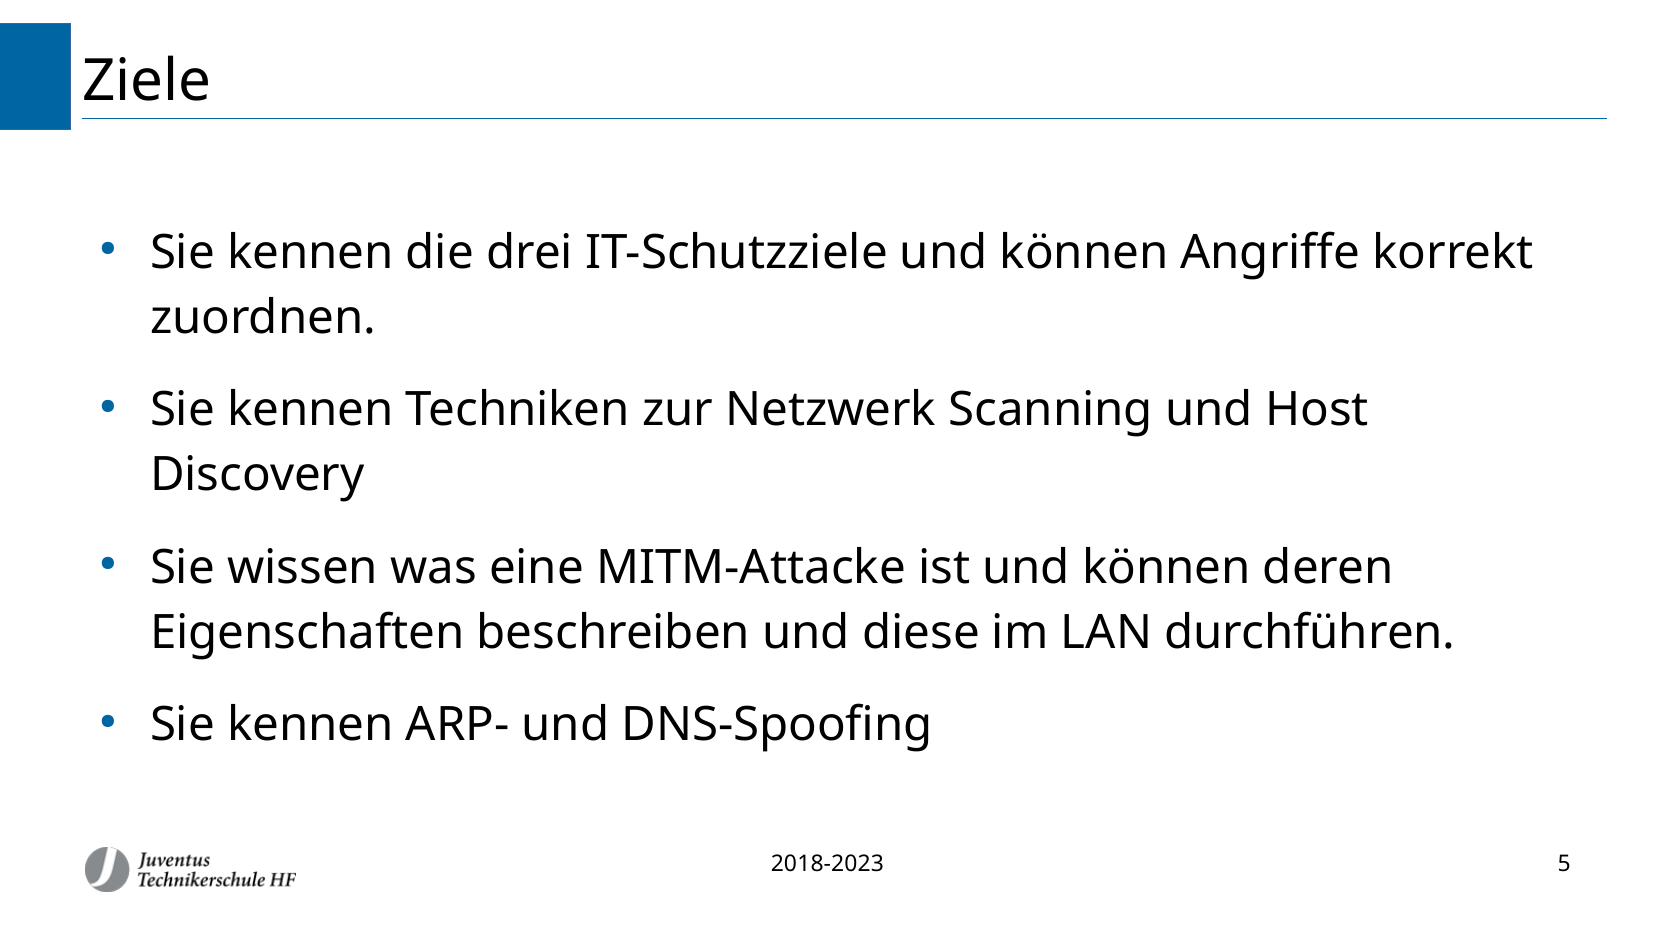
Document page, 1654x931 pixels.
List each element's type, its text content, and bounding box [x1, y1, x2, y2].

list Sie kennen die drei IT-Schutzziele und können Angriffe korrekt zuordnen. Sie kennen Techniken zur Netzwerk Scanning und Host Discovery Sie wissen was eine MITM-Attacke ist und können deren Eigenschaften beschreiben und diese im LAN durchführen. Sie kennen ARP- und DNS-Spoofing [82, 217, 1571, 758]
title Ziele [82, 37, 1571, 119]
picture [85, 847, 296, 892]
